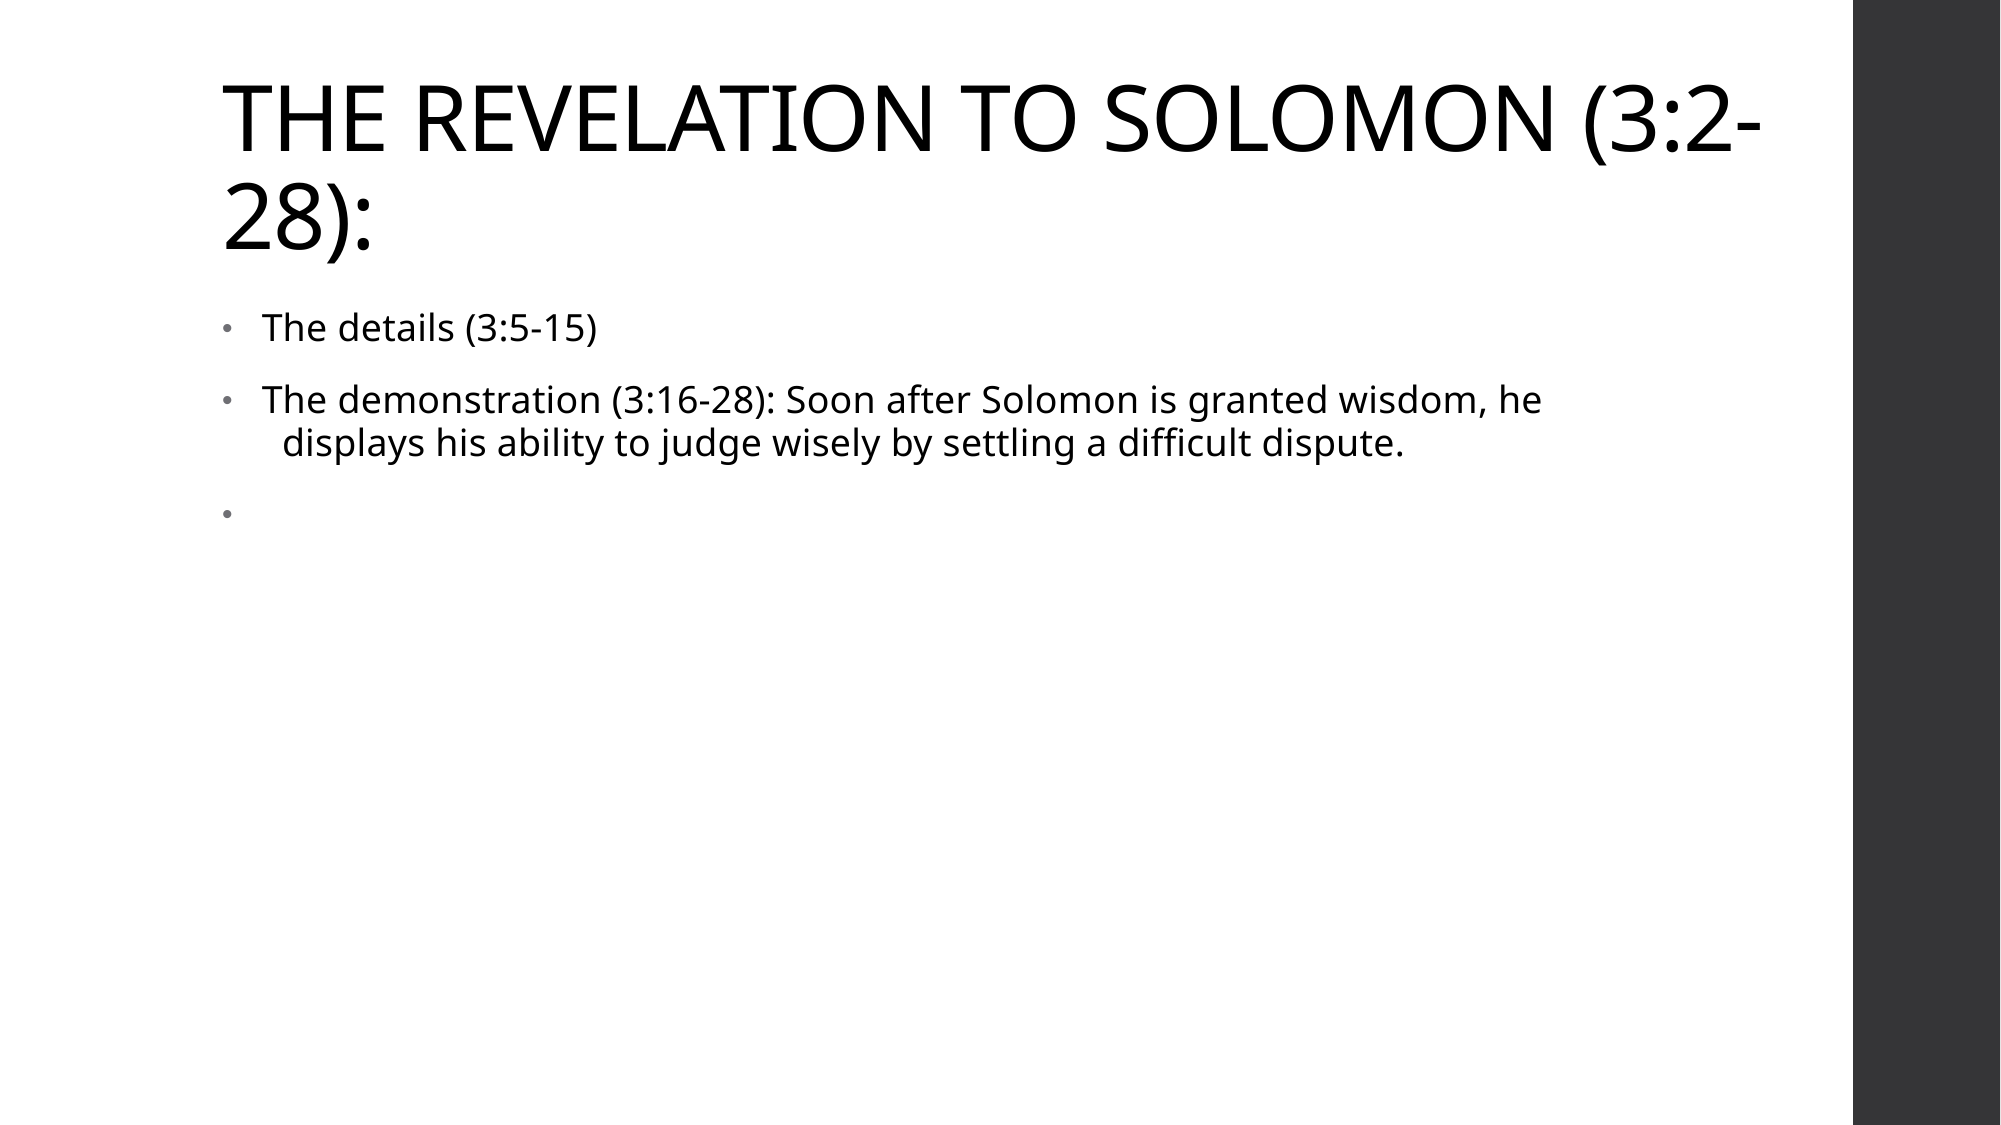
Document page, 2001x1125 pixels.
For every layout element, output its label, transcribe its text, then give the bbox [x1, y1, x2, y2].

title THE REVELATION TO SOLOMON (3:2-28): [206, 60, 1797, 278]
list The details (3:5-15) The demonstration (3:16-28): Soon after Solomon is granted wisdom, he displays his ability to judge wisely by settling a difficult dispute. [206, 299, 1617, 1014]
